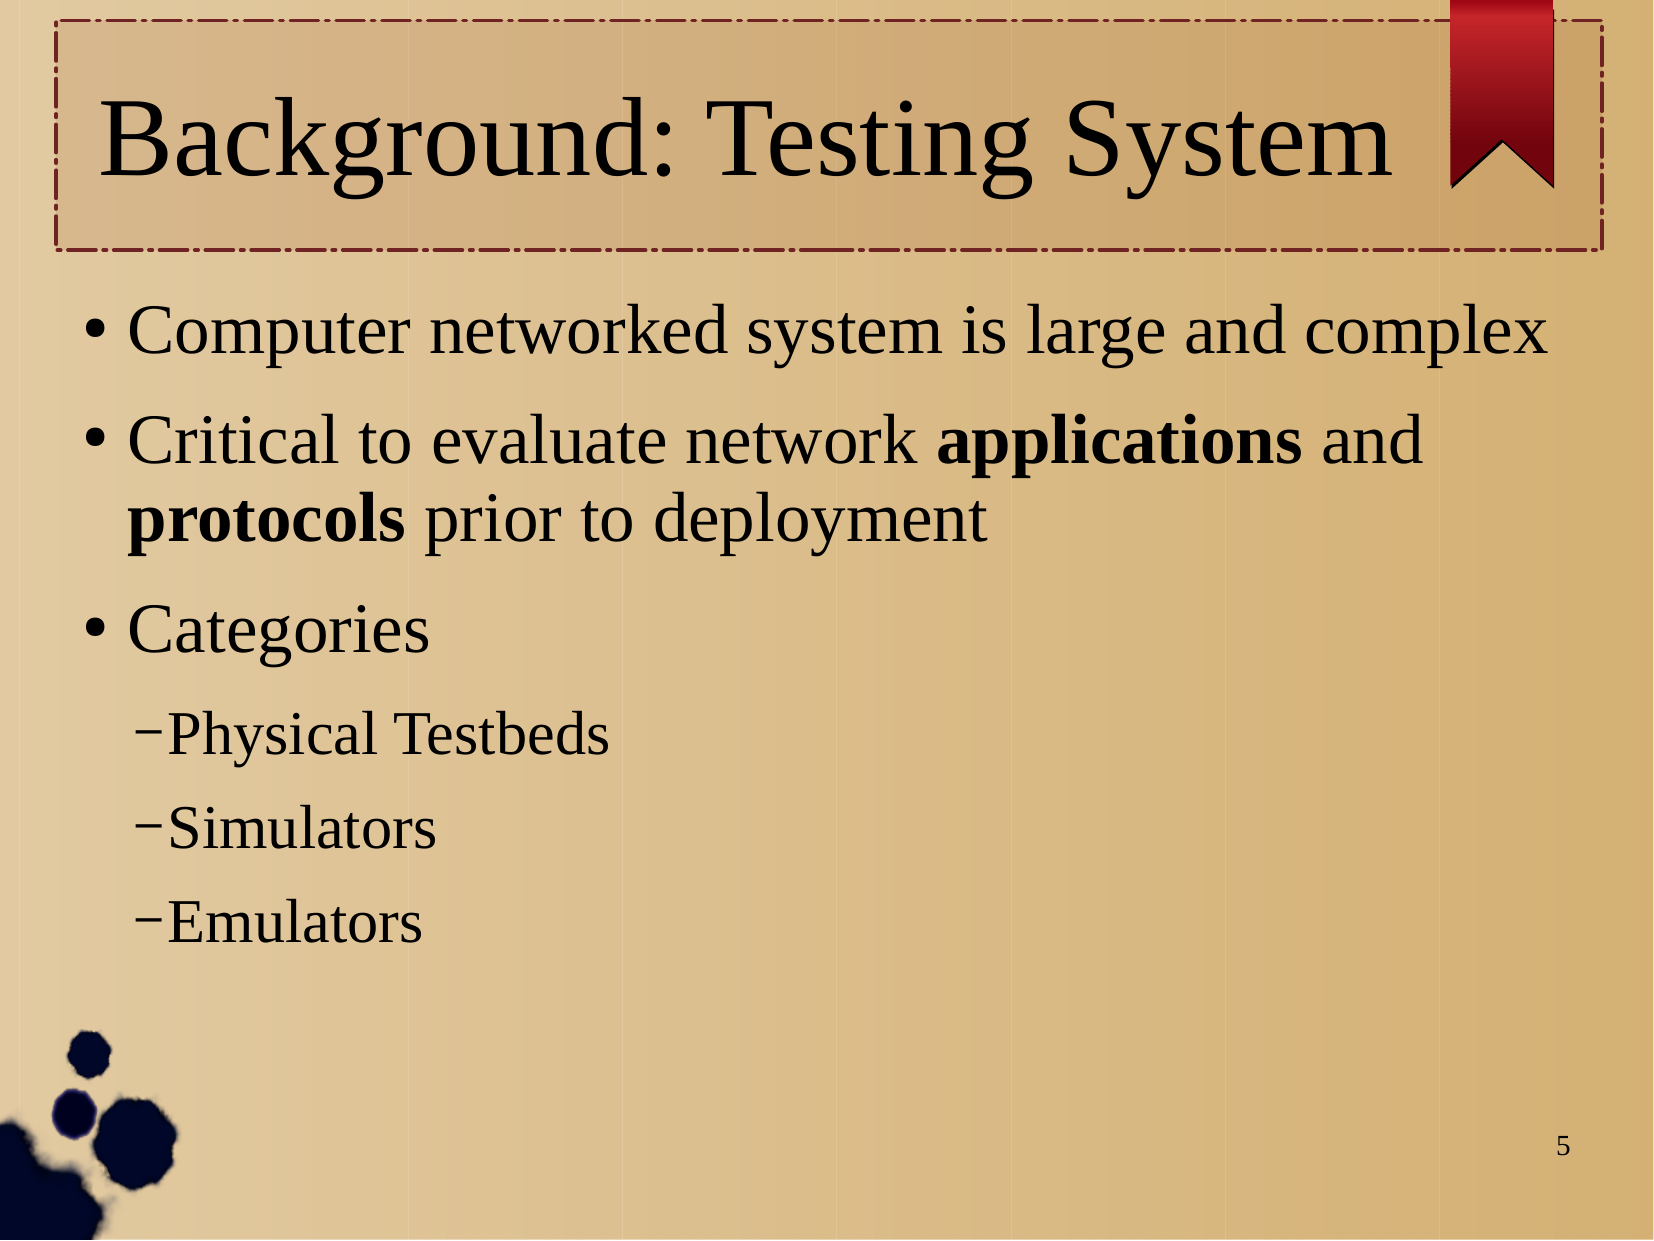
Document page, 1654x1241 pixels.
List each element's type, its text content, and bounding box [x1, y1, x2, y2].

list Computer networked system is large and complex Critical to evaluate network applications and protocols prior to deployment Categories Physical Testbeds Simulators Emulators [82, 290, 1571, 1010]
title Background: Testing System [82, 47, 1412, 229]
